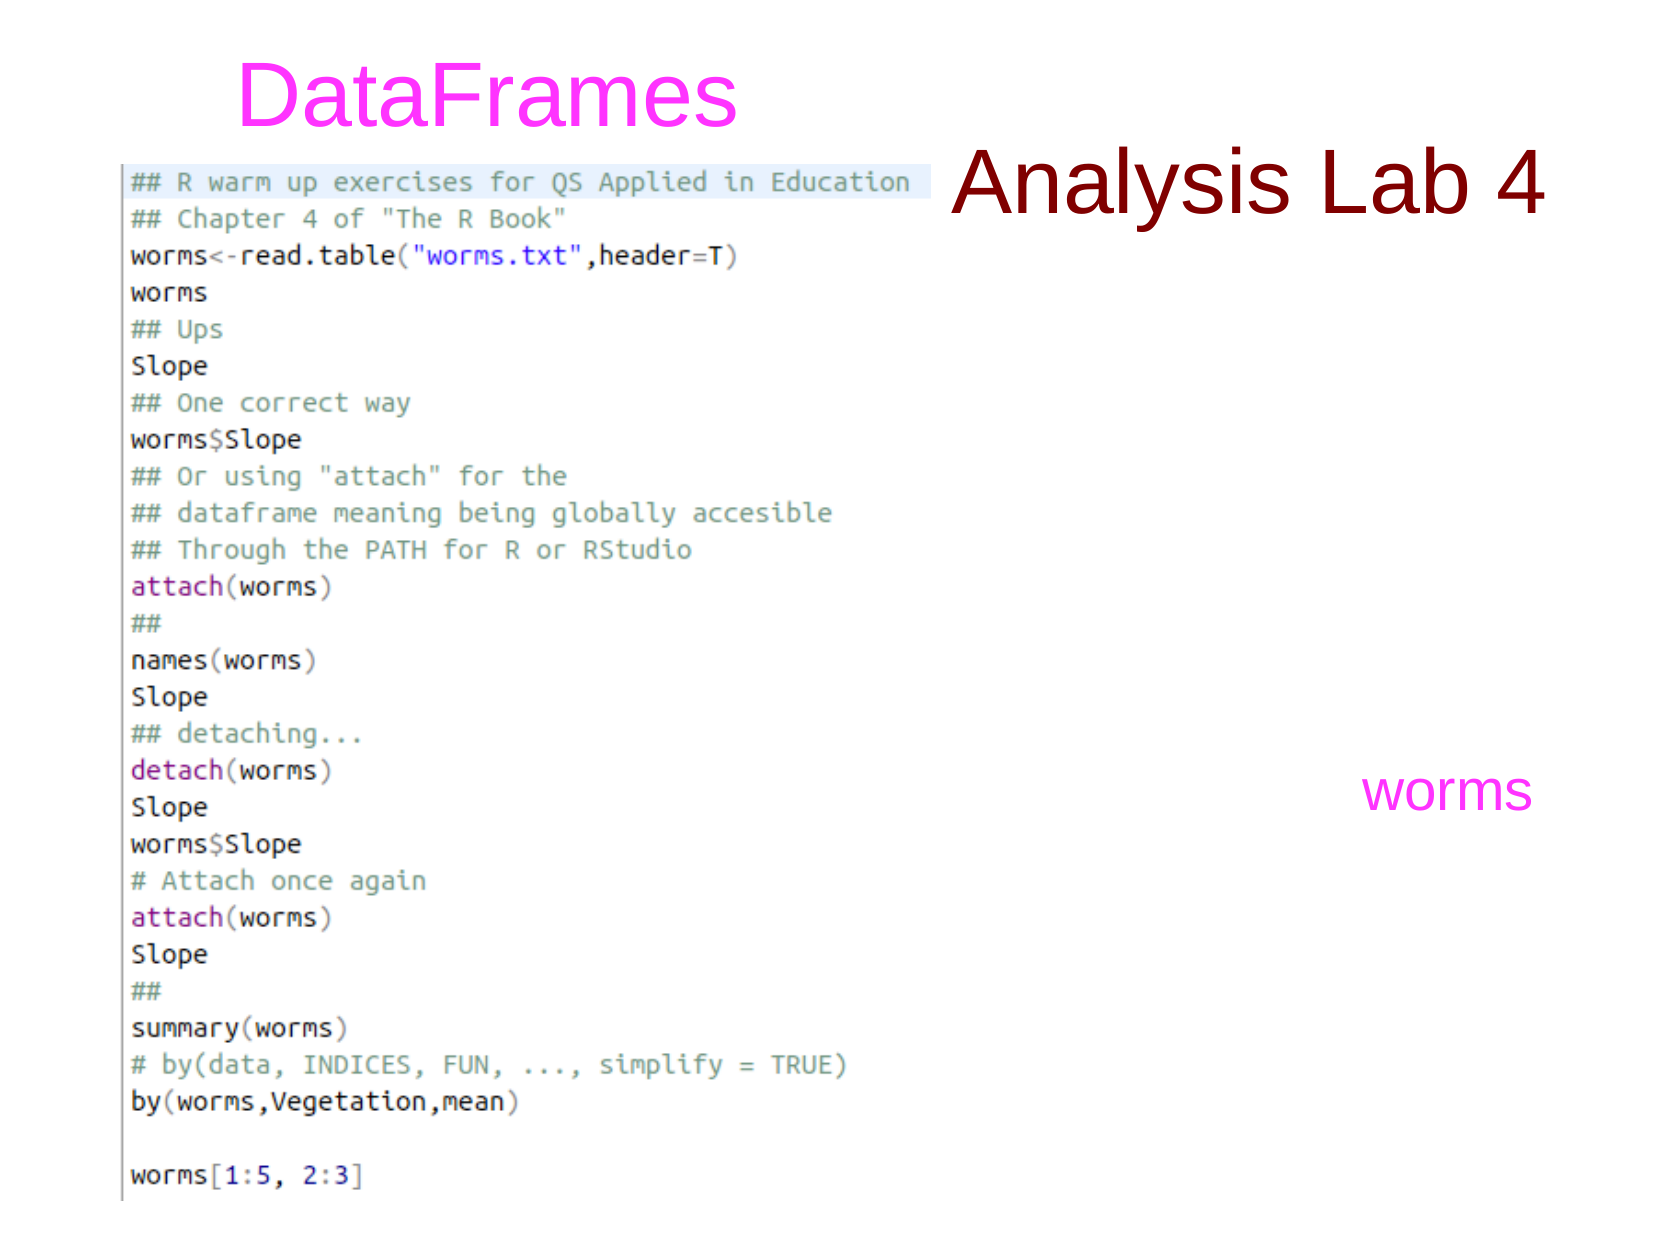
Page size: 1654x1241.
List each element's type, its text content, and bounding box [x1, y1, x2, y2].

text_box worms [1336, 750, 1561, 868]
text_box DataFrames [45, 36, 931, 346]
title Analysis Lab 4 [931, 77, 1549, 286]
picture [120, 164, 931, 1202]
